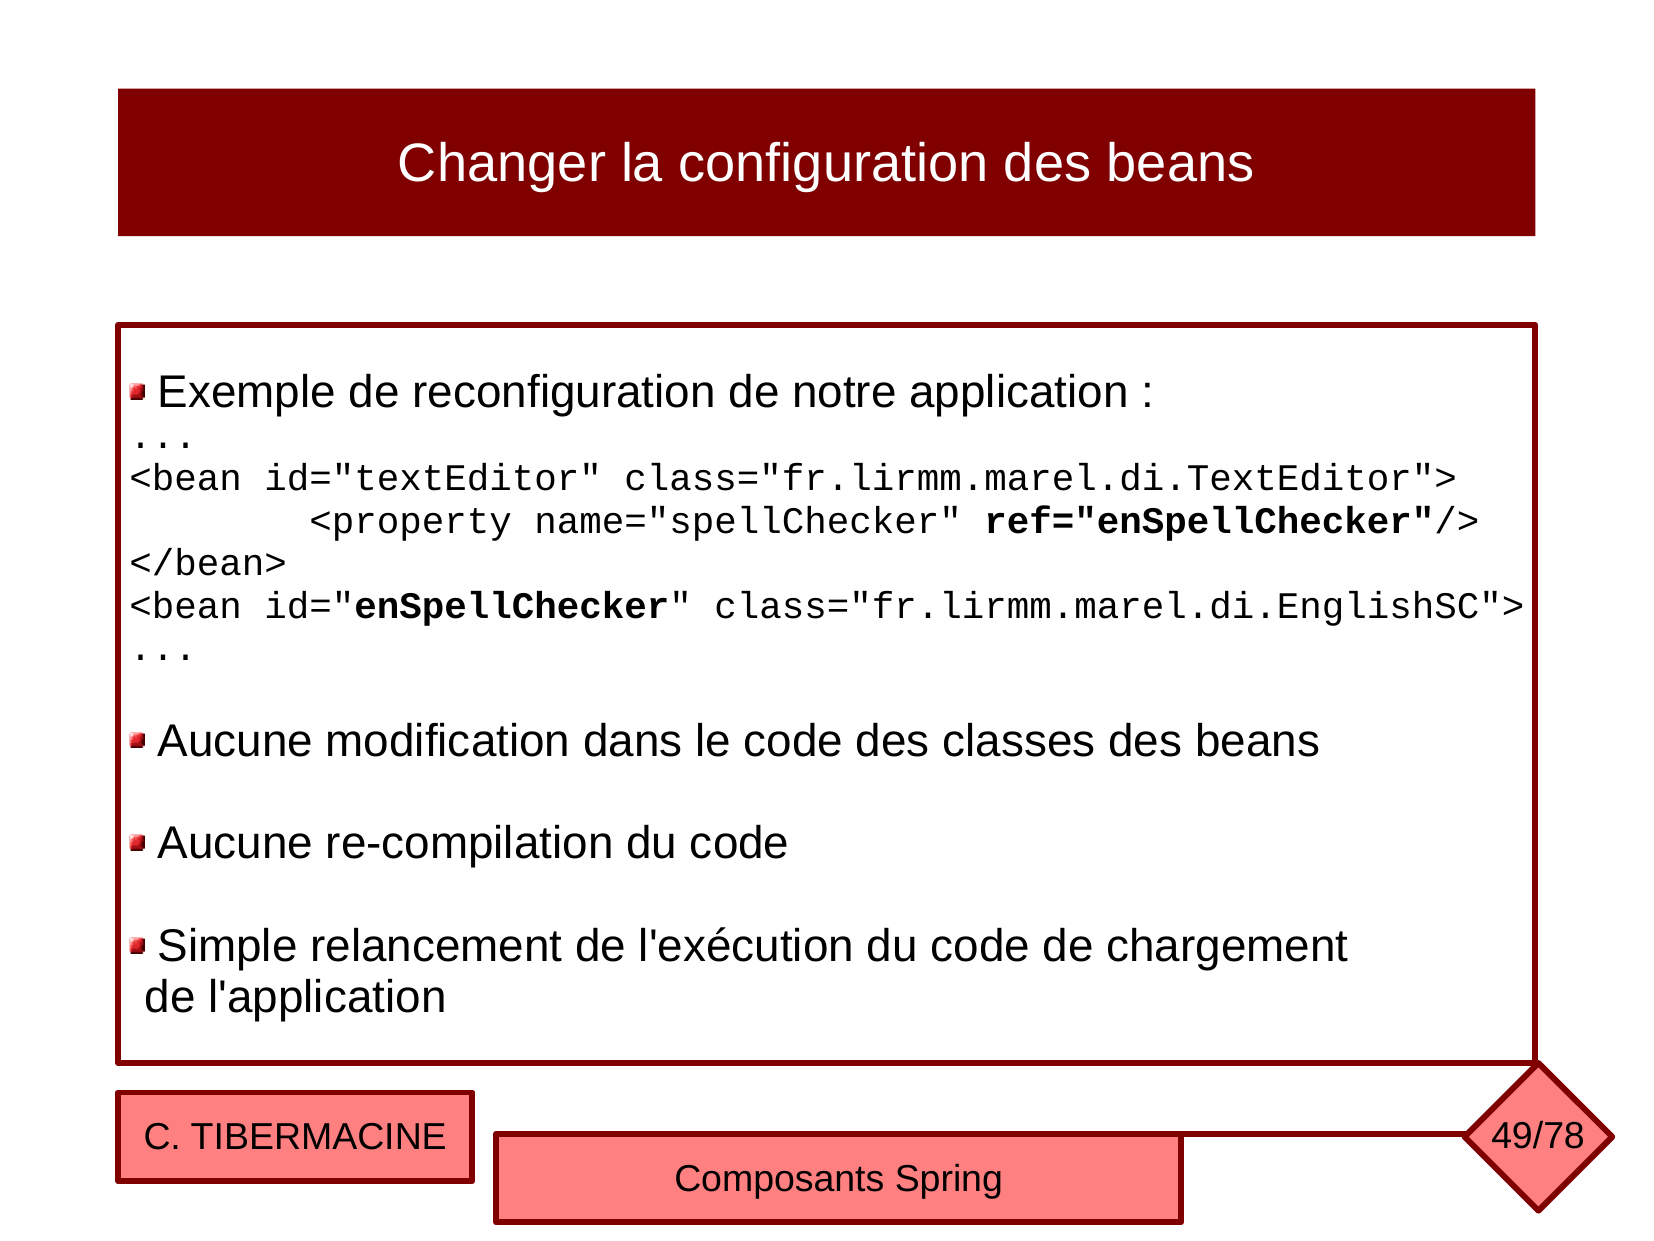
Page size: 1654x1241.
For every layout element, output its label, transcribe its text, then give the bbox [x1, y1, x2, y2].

picture [129, 732, 145, 748]
text_box Composants Spring [496, 1133, 1182, 1223]
picture [129, 937, 145, 954]
text_box [1494, 1062, 1583, 1107]
text_box [1464, 1125, 1476, 1149]
text_box Exemple de reconfiguration de notre application : ... <bean id="textEditor" class="fr.lirmm.marel.di.TextEditor"> <property name="spellChecker" ref="enSpellChecker"/> </bean> <bean id="enSpellChecker" class="fr.lirmm.marel.di.EnglishSC"> ... Aucune modification dans le code des classes des beans Aucune re-compilation du code Simple relancement de l'exécution du code de chargement de l'application [118, 324, 1536, 1063]
picture [129, 383, 145, 400]
picture [129, 834, 145, 851]
text_box <numéro>/78 [1476, 1107, 1613, 1207]
text_box C. TIBERMACINE [118, 1092, 473, 1182]
text_box Changer la configuration des beans [118, 88, 1536, 237]
